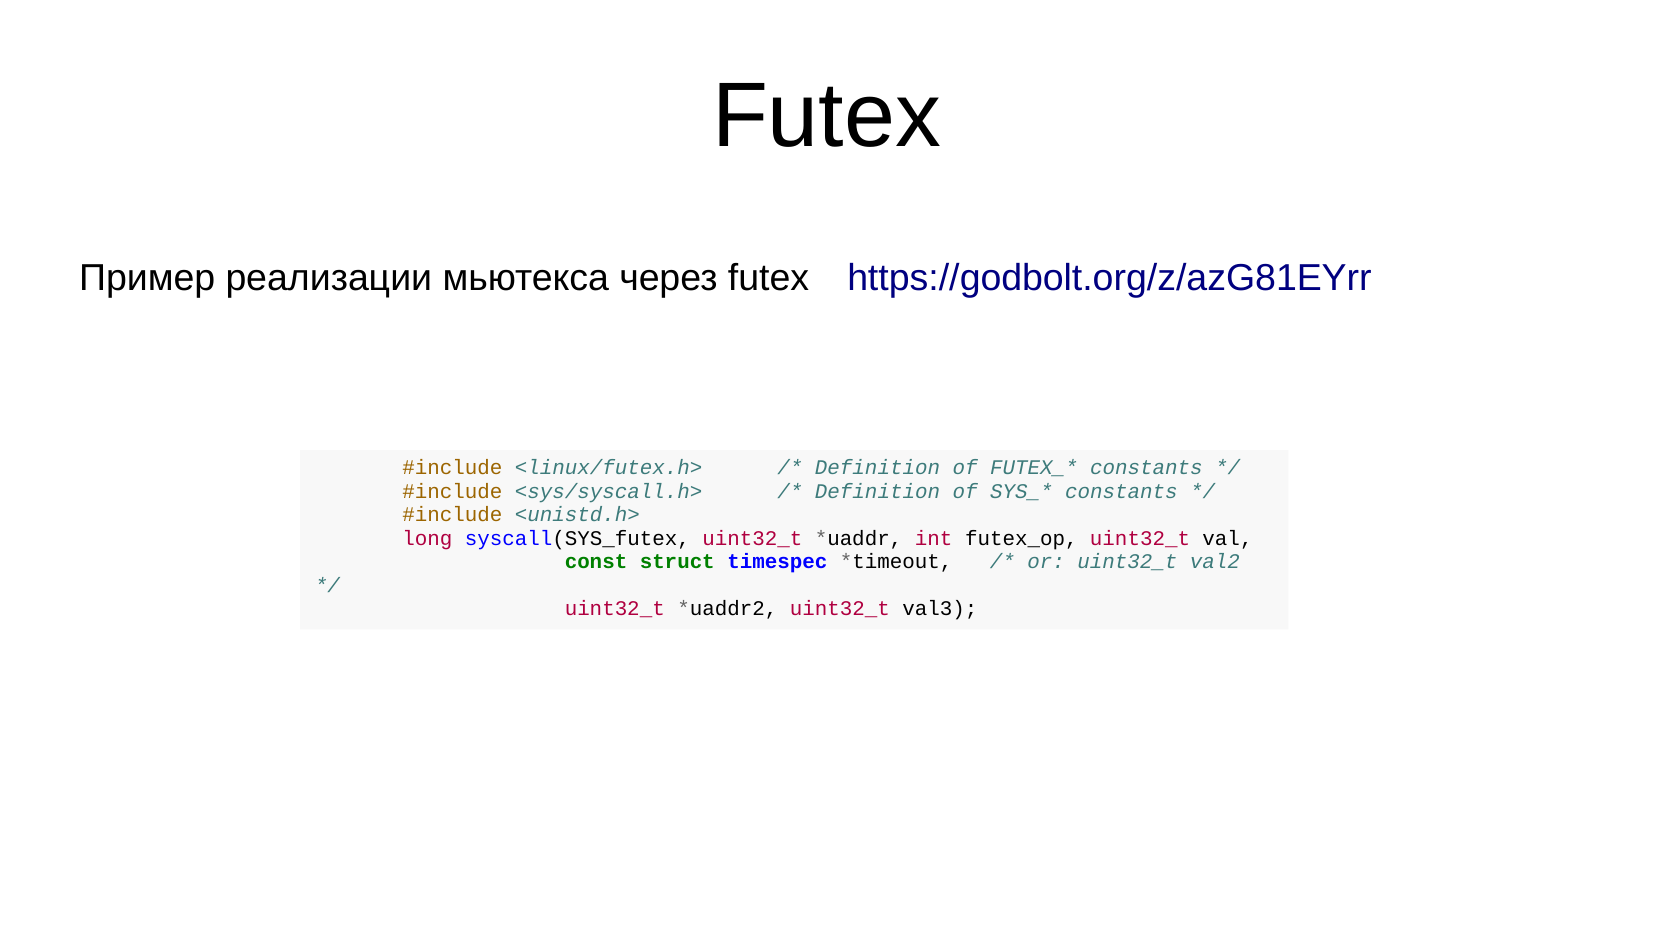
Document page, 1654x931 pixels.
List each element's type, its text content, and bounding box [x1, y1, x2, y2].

text_box Пример реализации мьютекса через futex [64, 249, 826, 306]
title Futex [82, 37, 1571, 193]
text_box https://godbolt.org/z/azG81EYrr [832, 249, 1388, 307]
text_box #include <linux/futex.h> /* Definition of FUTEX_* constants */ #include <sys/syscall.h> /* Definition of SYS_* constants */ #include <unistd.h> long syscall(SYS_futex, uint32_t *uaddr, int futex_op, uint32_t val, const struct timespec *timeout, /* or: uint32_t val2 */ uint32_t *uaddr2, uint32_t val3); [300, 450, 1289, 606]
